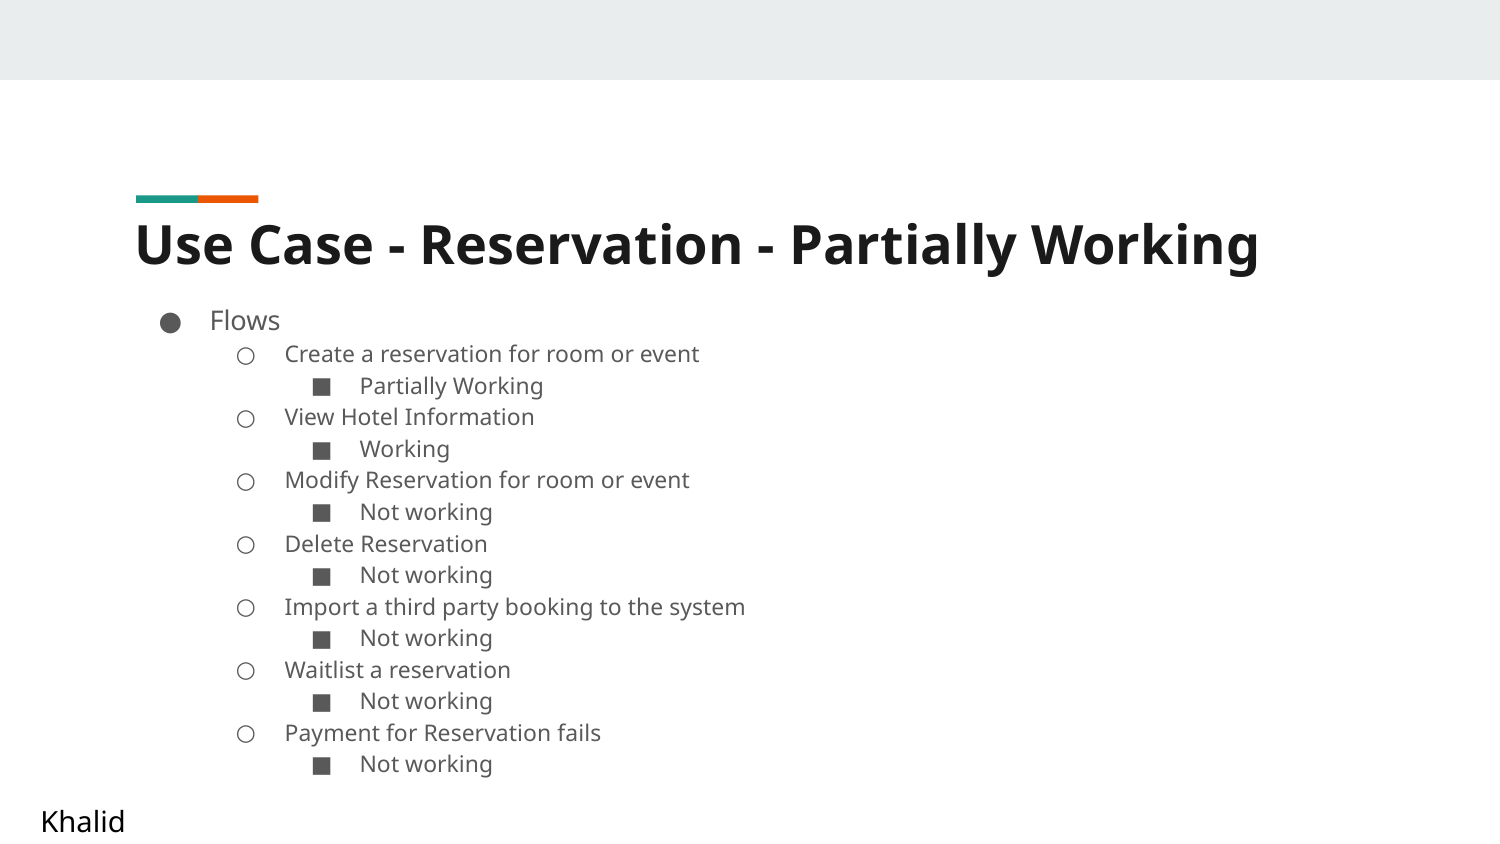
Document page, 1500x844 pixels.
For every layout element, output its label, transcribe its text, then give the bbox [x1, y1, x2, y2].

text_box Khalid [25, 788, 182, 821]
list Flows Create a reservation for room or event Partially Working View Hotel Information Working Modify Reservation for room or event Not working Delete Reservation Not working Import a third party booking to the system Not working Waitlist a reservation Not working Payment for Reservation fails Not working [119, 283, 1362, 806]
title Use Case - Reservation - Partially Working [119, 195, 1381, 284]
